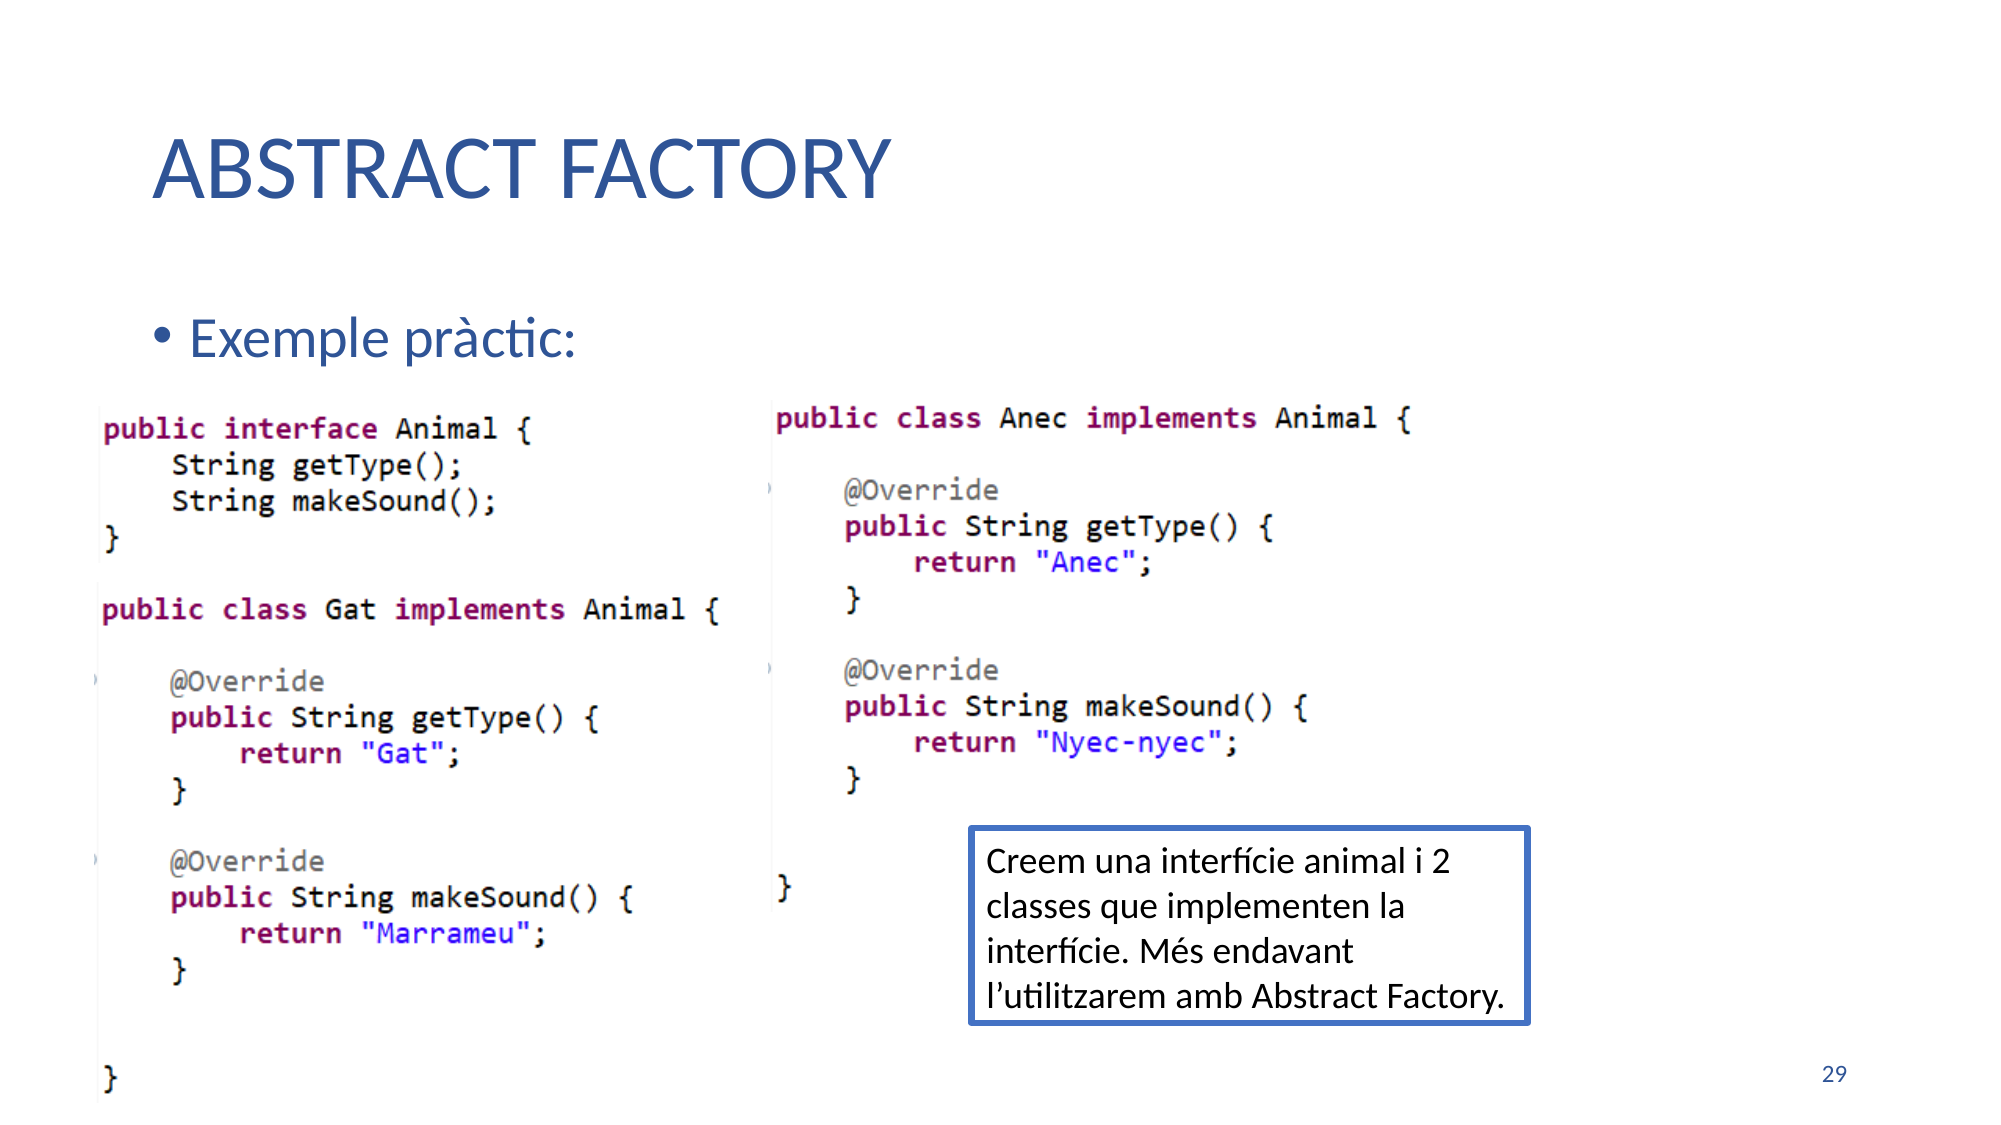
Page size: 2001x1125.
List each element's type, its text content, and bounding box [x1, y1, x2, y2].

text_box Creem una interfície animal i 2 classes que implementen la interfície. Més endavant l’utilitzarem amb Abstract Factory. [971, 828, 1528, 1024]
title ABSTRACT FACTORY [137, 59, 1863, 278]
picture [94, 406, 549, 563]
list Exemple pràctic: [137, 299, 1863, 1014]
slide_number <number> [1412, 1042, 1863, 1103]
picture [94, 582, 726, 1103]
picture [768, 400, 1421, 912]
